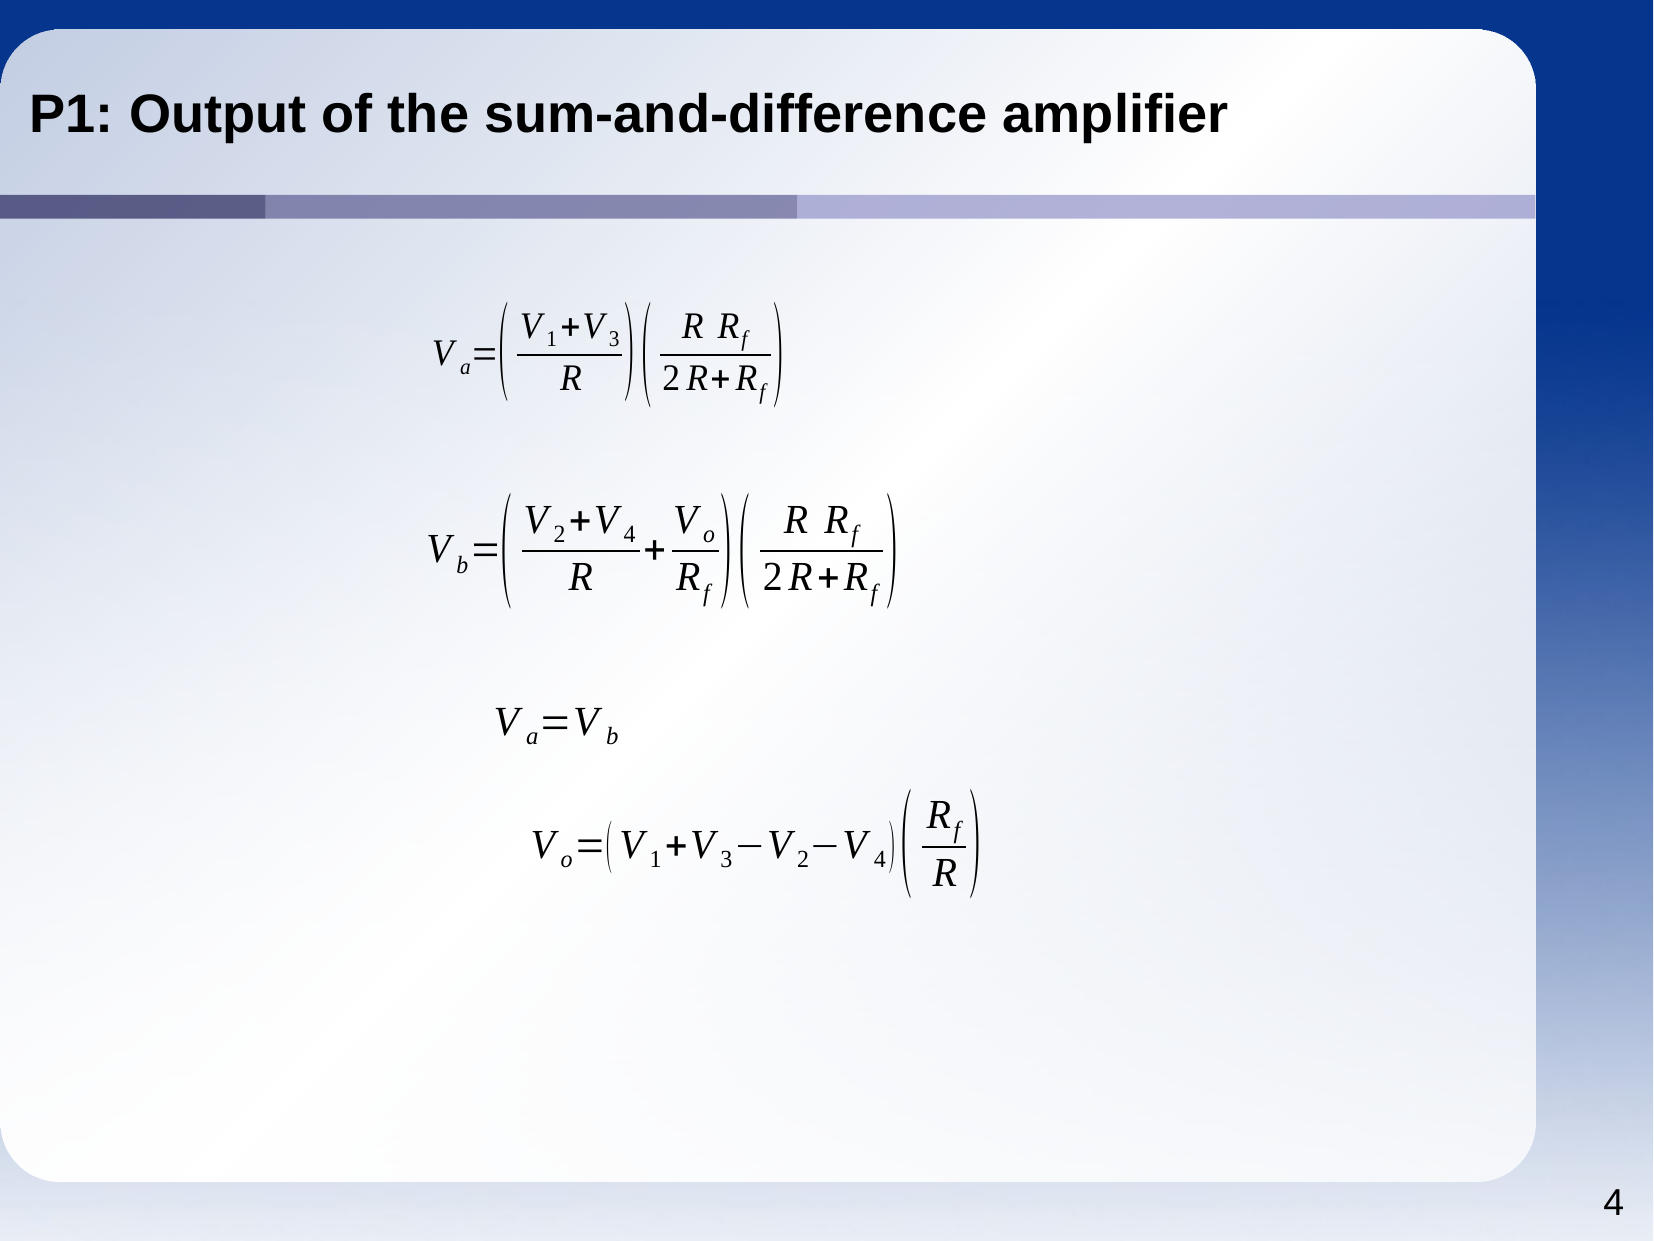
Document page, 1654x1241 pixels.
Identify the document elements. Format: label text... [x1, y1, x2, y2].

picture [0, 0, 1654, 1241]
chart [524, 786, 1012, 902]
chart [425, 299, 815, 410]
chart [487, 697, 625, 750]
title P1: Output of the sum-and-difference amplifier [29, 49, 1506, 178]
chart [420, 491, 933, 613]
